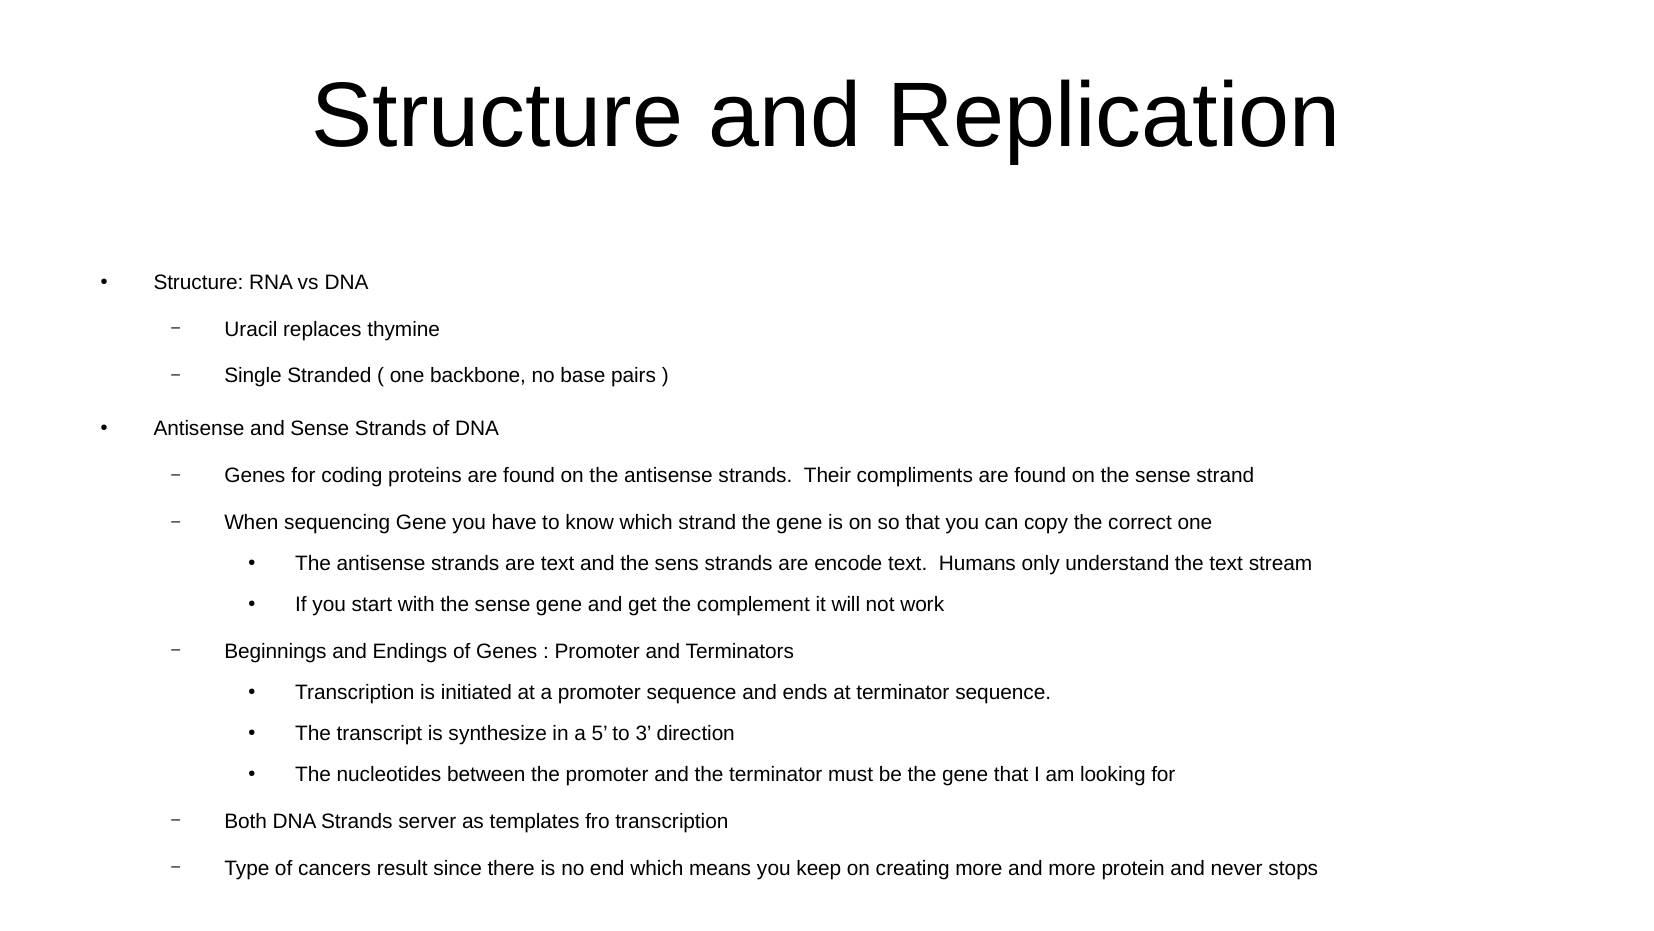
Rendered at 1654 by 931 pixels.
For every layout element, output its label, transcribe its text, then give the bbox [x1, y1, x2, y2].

list Structure: RNA vs DNA Uracil replaces thymine Single Stranded ( one backbone, no base pairs ) Antisense and Sense Strands of DNA Genes for coding proteins are found on the antisense strands. Their compliments are found on the sense strand When sequencing Gene you have to know which strand the gene is on so that you can copy the correct one The antisense strands are text and the sens strands are encode text. Humans only understand the text stream If you start with the sense gene and get the complement it will not work Beginnings and Endings of Genes : Promoter and Terminators Transcription is initiated at a promoter sequence and ends at terminator sequence. The transcript is synthesize in a 5’ to 3’ direction The nucleotides between the promoter and the terminator must be the gene that I am looking for Both DNA Strands server as templates fro transcription Type of cancers result since there is no end which means you keep on creating more and more protein and never stops [82, 217, 1621, 916]
title Structure and Replication [82, 37, 1571, 193]
